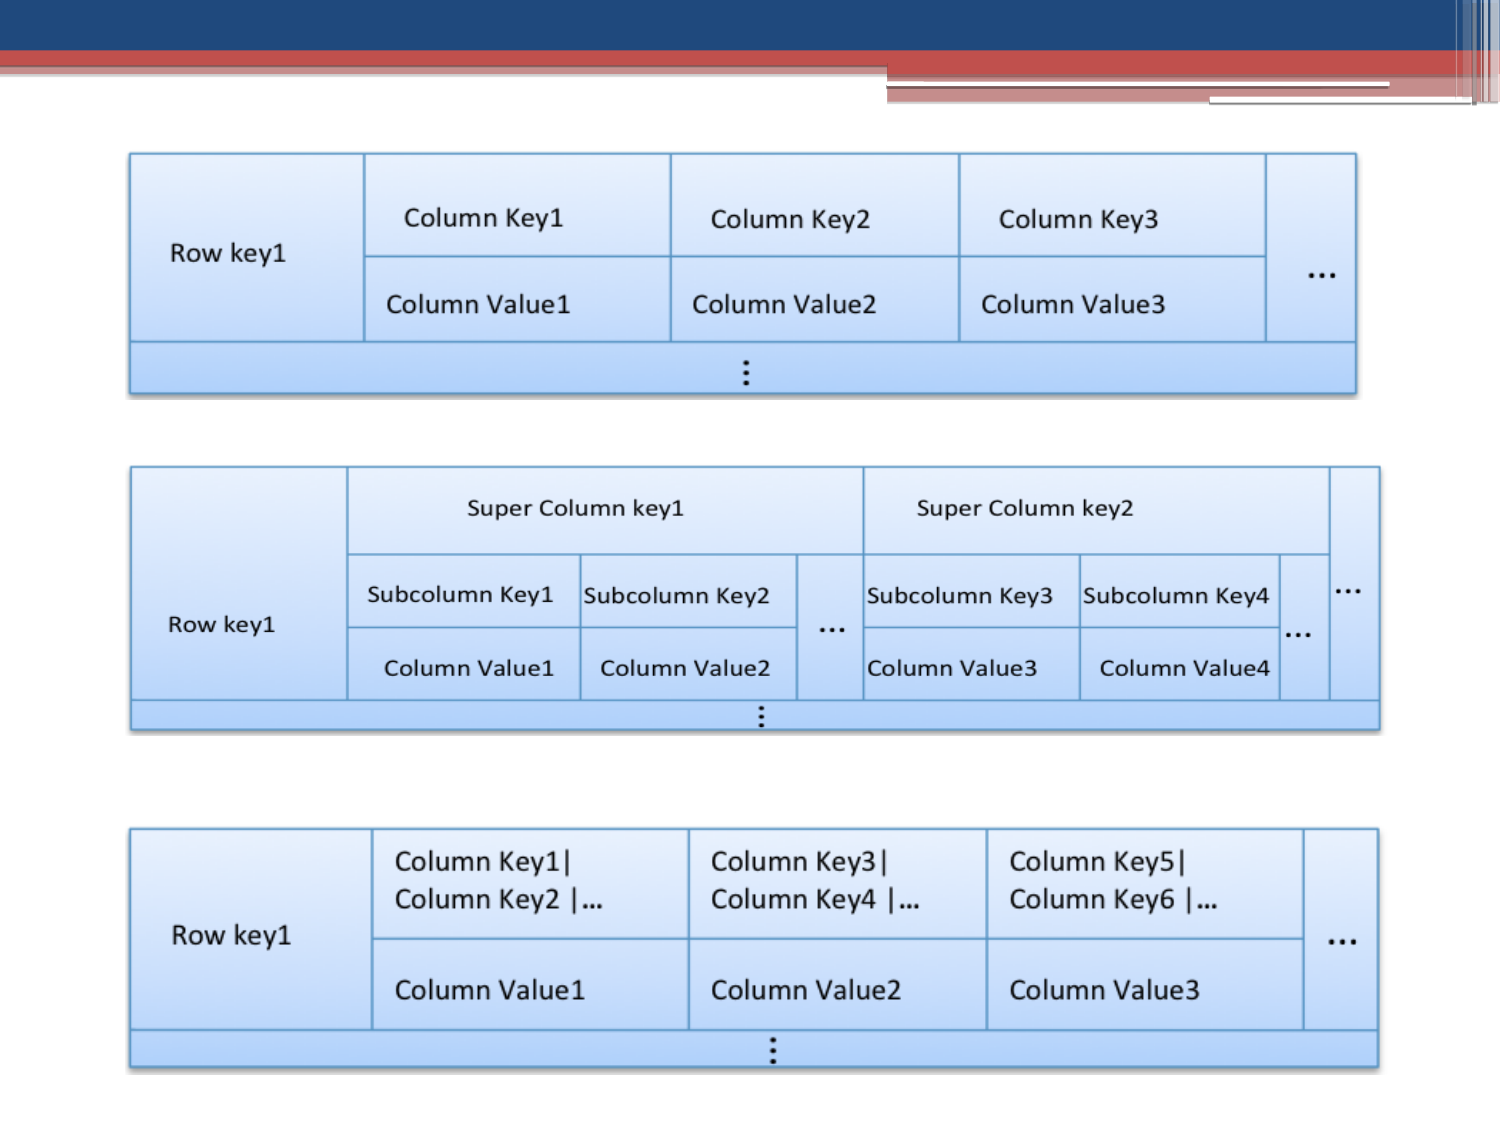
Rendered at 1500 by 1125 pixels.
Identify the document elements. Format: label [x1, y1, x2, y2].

picture [125, 824, 1388, 1075]
picture [125, 462, 1388, 736]
picture [125, 149, 1363, 400]
